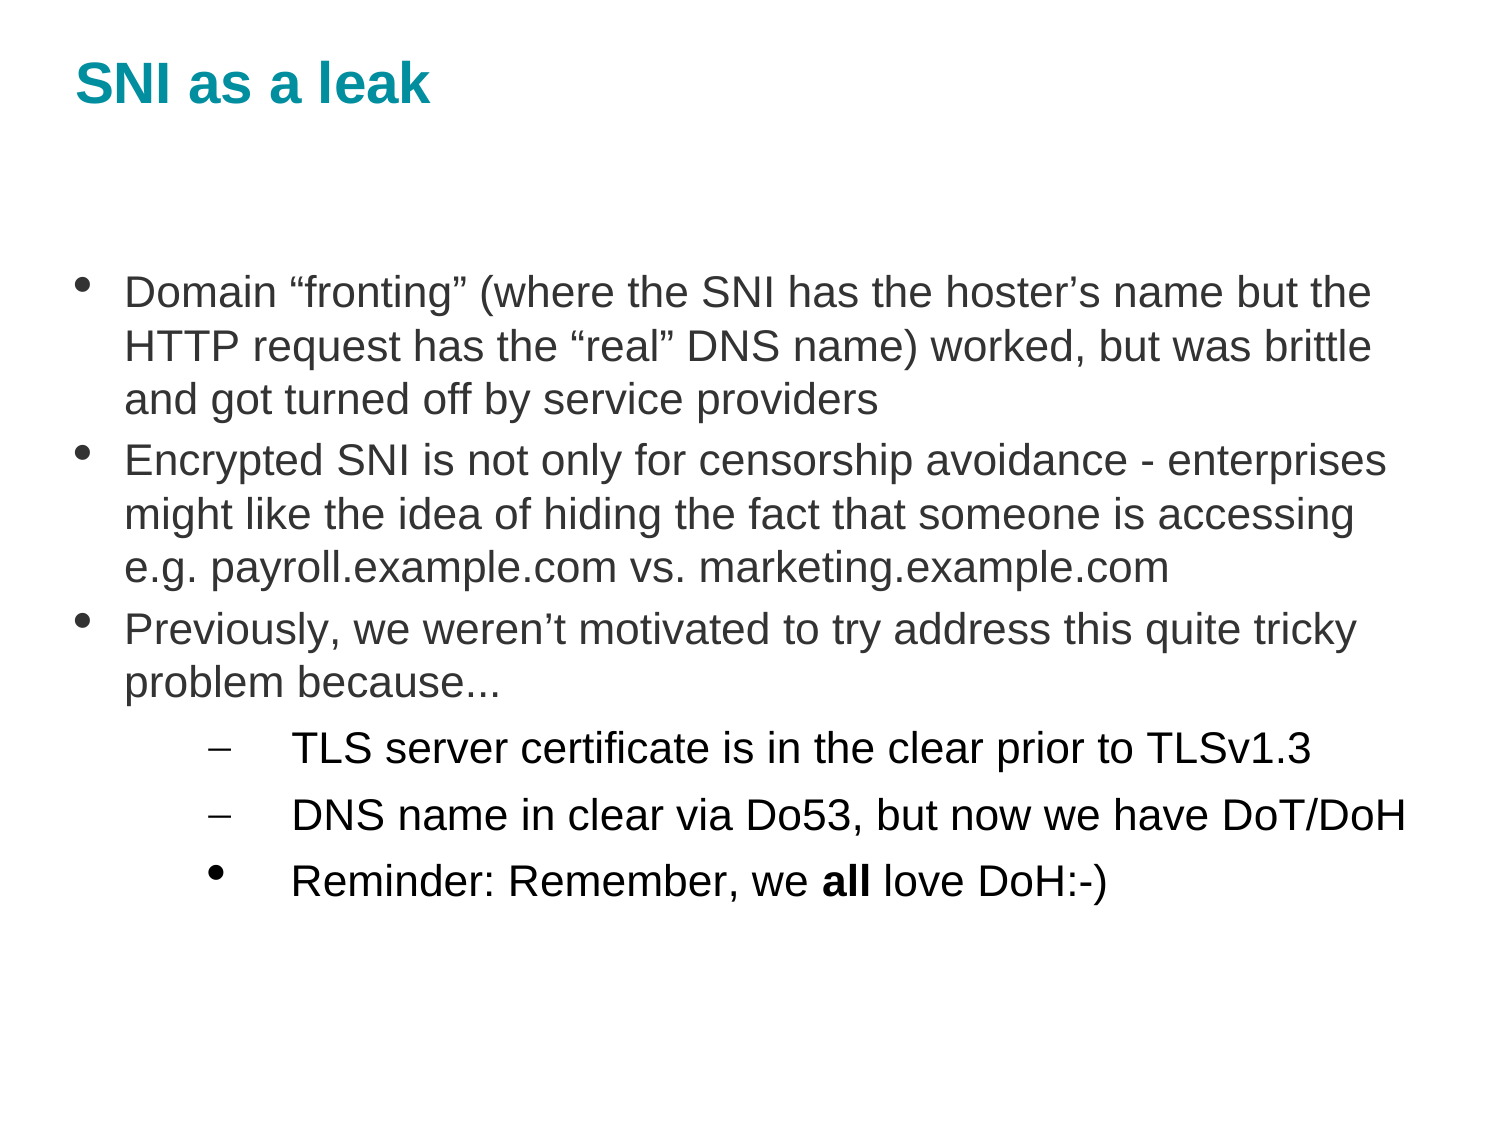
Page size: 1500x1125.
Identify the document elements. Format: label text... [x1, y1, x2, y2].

list Domain “fronting” (where the SNI has the hoster’s name but the HTTP request has the “real” DNS name) worked, but was brittle and got turned off by service providers Encrypted SNI is not only for censorship avoidance - enterprises might like the idea of hiding the fact that someone is accessing e.g. payroll.example.com vs. marketing.example.com Previously, we weren’t motivated to try address this quite tricky problem because... TLS server certificate is in the clear prior to TLSv1.3 DNS name in clear via Do53, but now we have DoT/DoH Reminder: Remember, we all love DoH:-) [75, 263, 1426, 916]
title SNI as a leak [75, 44, 1426, 233]
